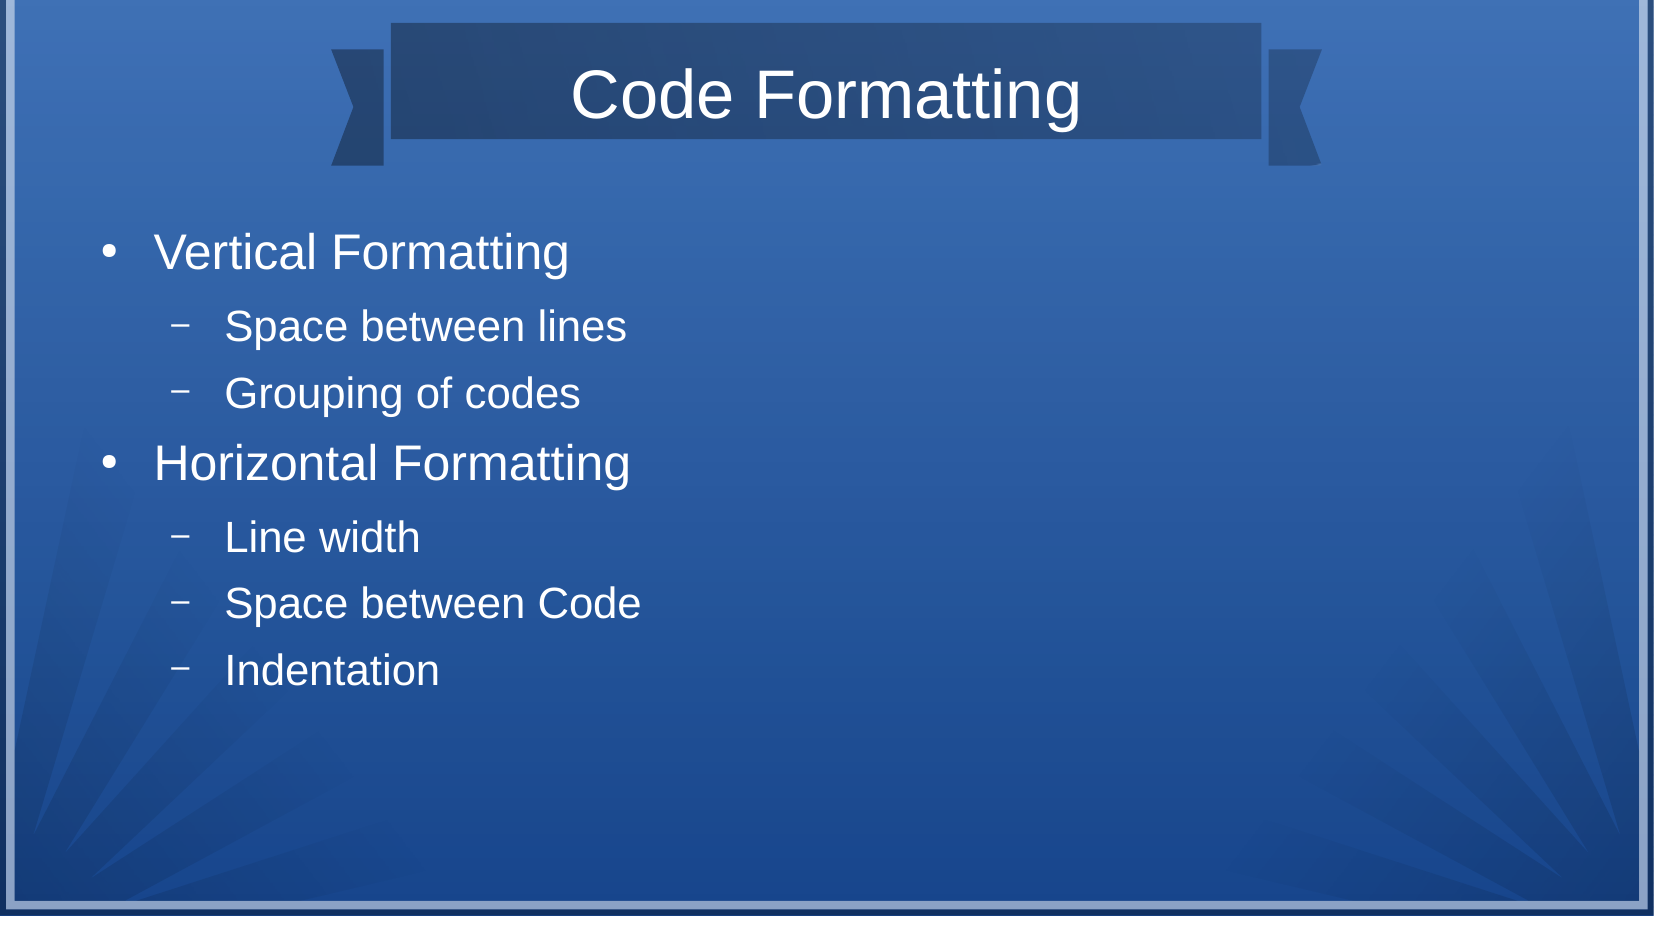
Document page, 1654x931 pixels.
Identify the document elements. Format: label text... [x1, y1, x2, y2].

title Code Formatting [389, 35, 1264, 154]
list Vertical Formatting Space between lines Grouping of codes Horizontal Formatting Line width Space between Code Indentation [82, 224, 1571, 848]
